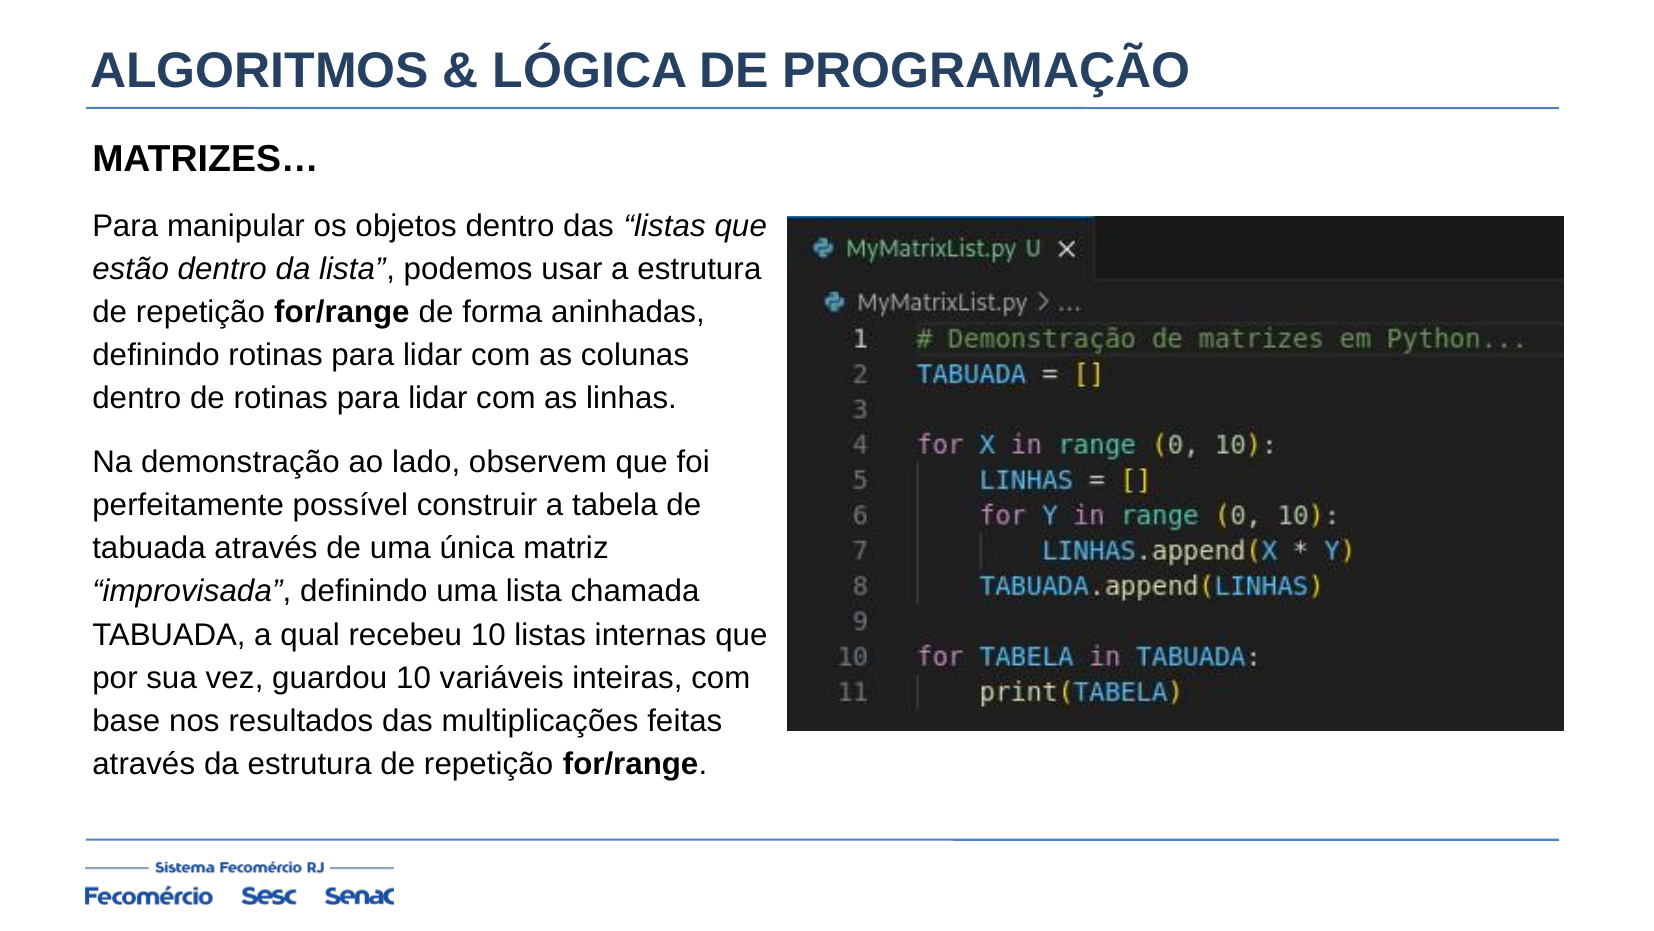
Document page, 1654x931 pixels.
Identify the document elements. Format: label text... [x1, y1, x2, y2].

text_box MATRIZES… Para manipular os objetos dentro das “listas que estão dentro da lista”, podemos usar a estrutura de repetição for/range de forma aninhadas, definindo rotinas para lidar com as colunas dentro de rotinas para lidar com as linhas. Na demonstração ao lado, observem que foi perfeitamente possível construir a tabela de tabuada através de uma única matriz “improvisada”, definindo uma lista chamada TABUADA, a qual recebeu 10 listas internas que por sua vez, guardou 10 variáveis inteiras, com base nos resultados das multiplicações feitas através da estrutura de repetição for/range. [77, 112, 788, 836]
text_box ALGORITMOS & LÓGICA DE PROGRAMAÇÃO [90, 32, 1564, 104]
picture [62, 845, 416, 921]
picture [787, 216, 1564, 731]
